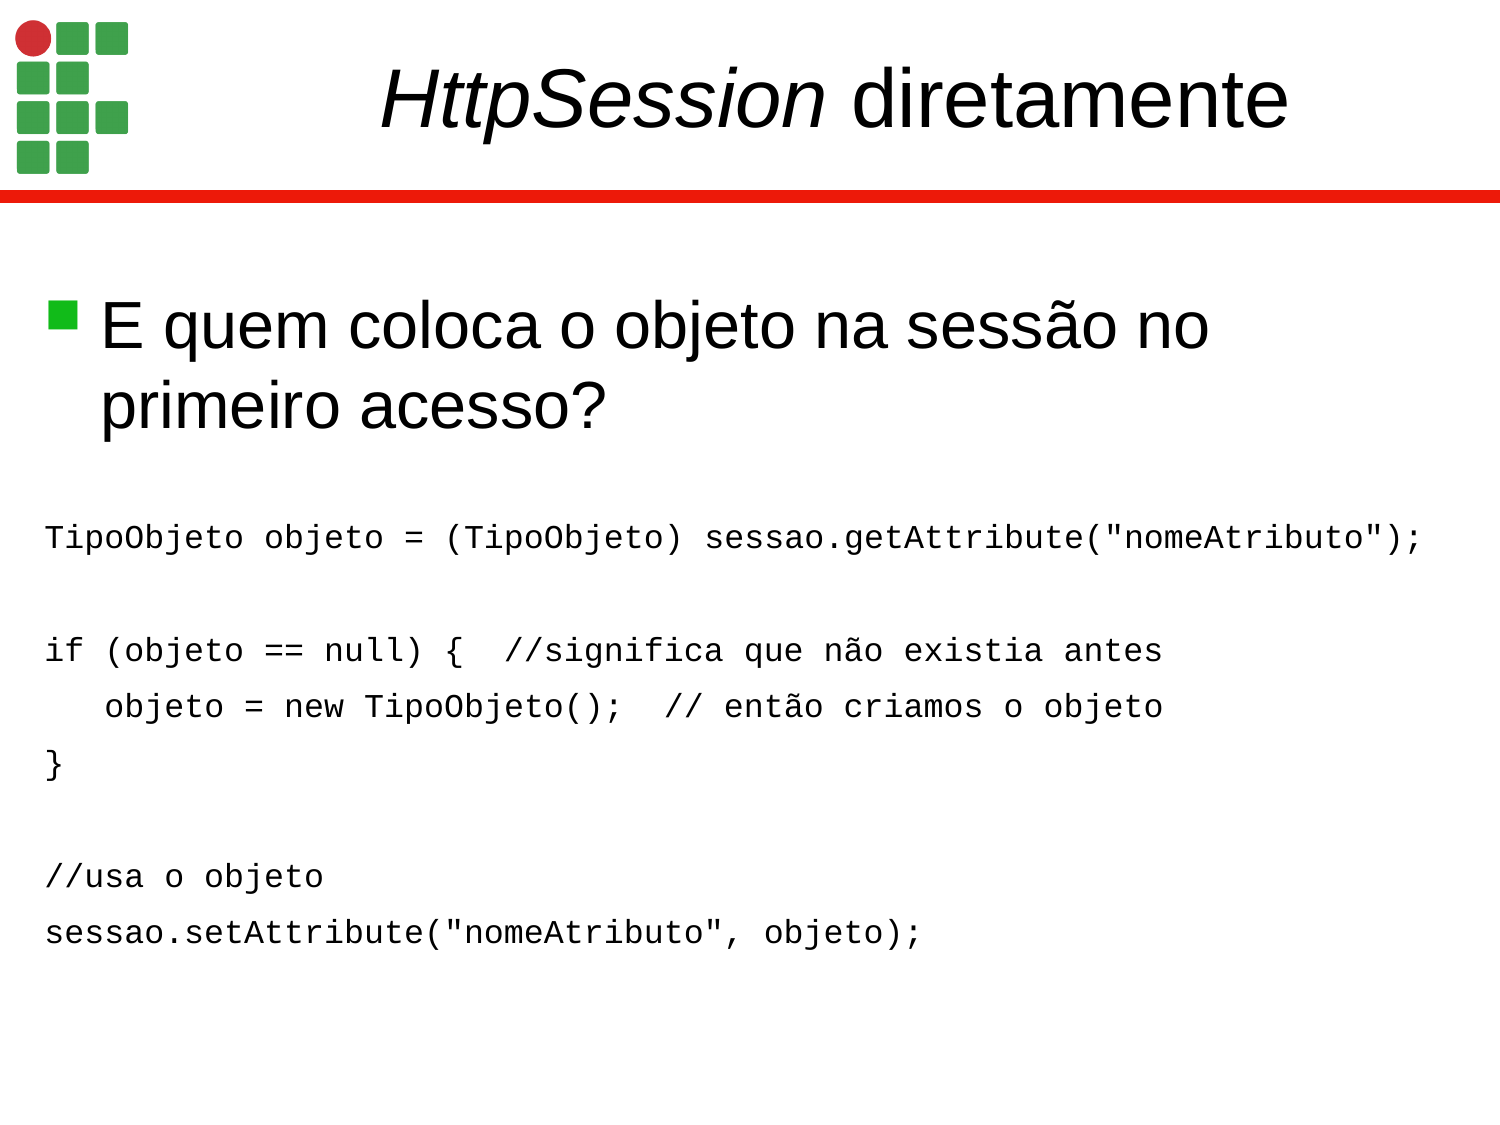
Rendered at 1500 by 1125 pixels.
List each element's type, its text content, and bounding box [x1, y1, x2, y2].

title HttpSession diretamente [230, 0, 1471, 188]
list E quem coloca o objeto na sessão no primeiro acesso? TipoObjeto objeto = (TipoObjeto) sessao.getAttribute(″nomeAtributo″); if (objeto == null) { //significa que não existia antes objeto = new TipoObjeto(); // então criamos o objeto } //usa o objeto sessao.setAttribute(″nomeAtributo″, objeto); [29, 219, 1471, 1102]
picture [14, 16, 130, 178]
